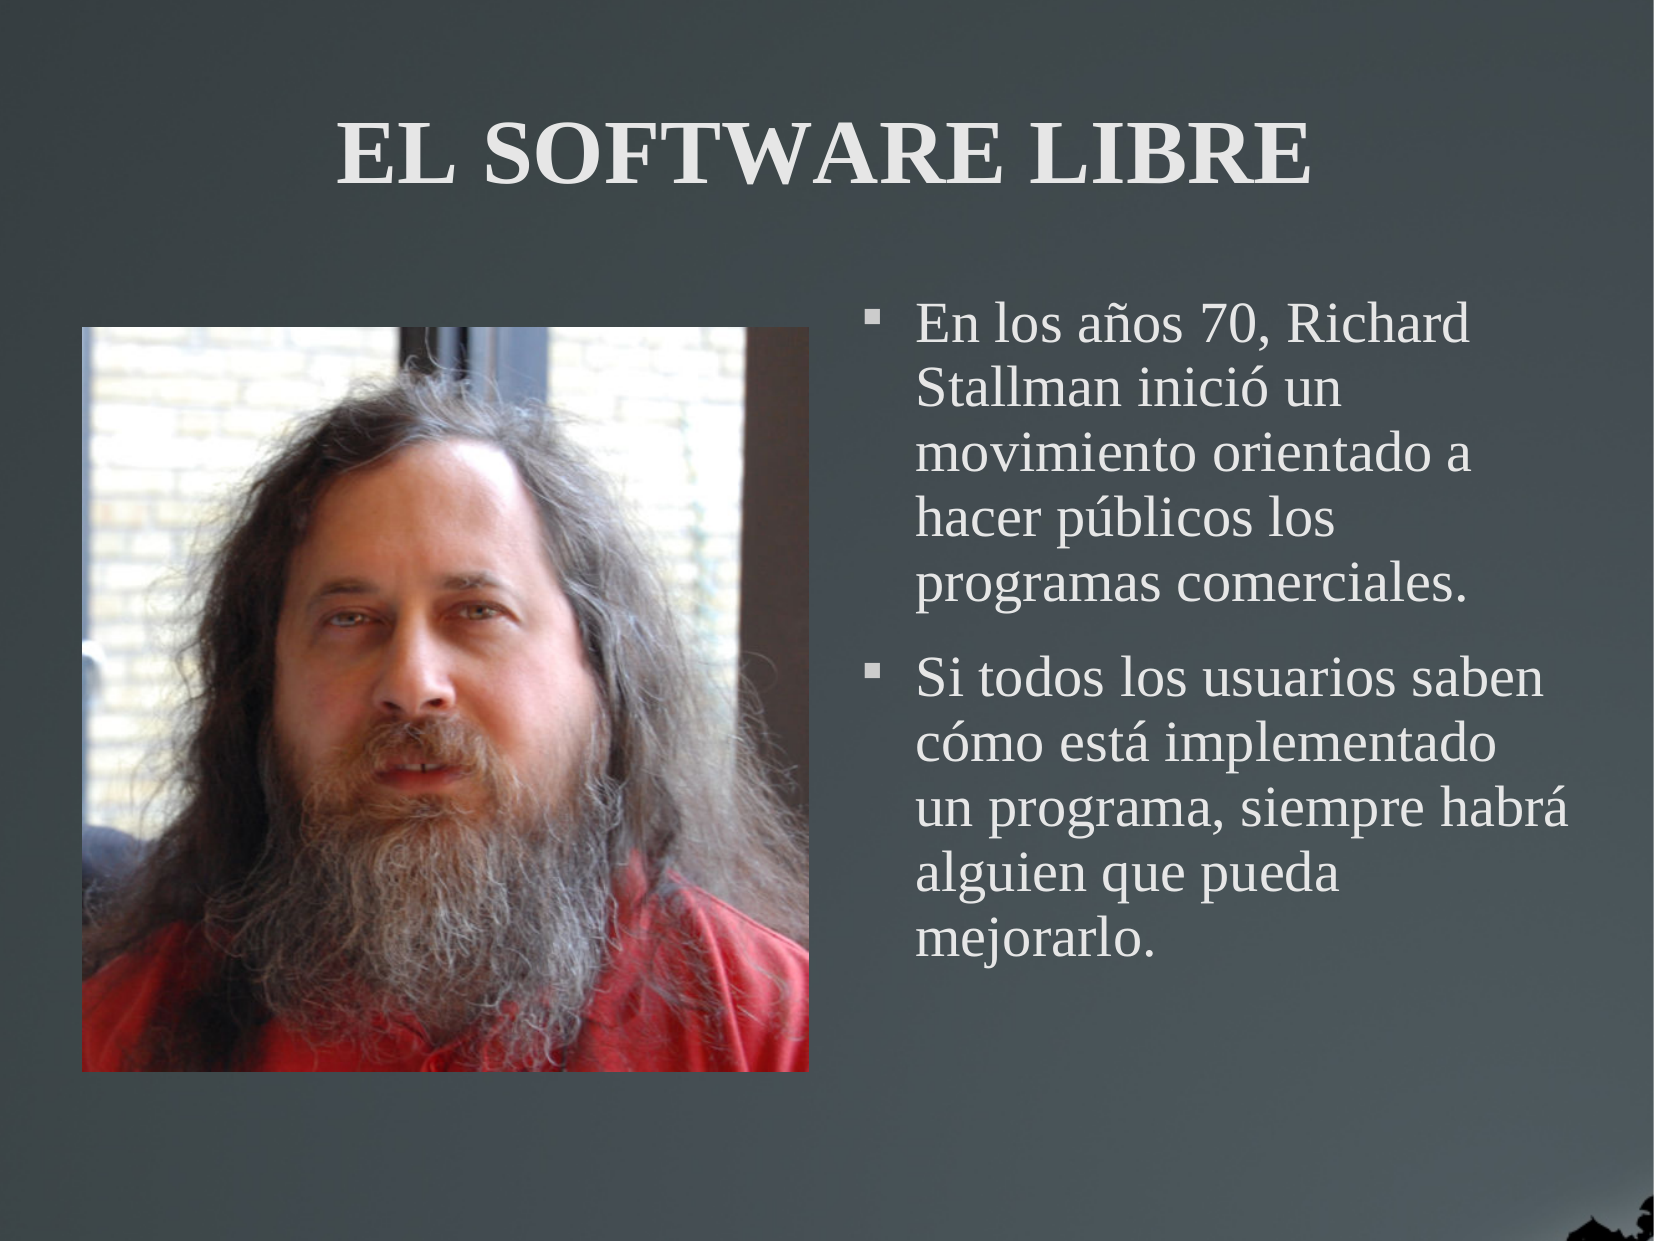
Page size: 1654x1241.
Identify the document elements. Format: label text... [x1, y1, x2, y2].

title EL SOFTWARE LIBRE [82, 49, 1571, 257]
picture [0, 0, 1654, 1241]
list En los años 70, Richard Stallman inició un movimiento orientado a hacer públicos los programas comerciales. Si todos los usuarios saben cómo está implementado un programa, siempre habrá alguien que pueda mejorarlo. [845, 290, 1572, 1094]
